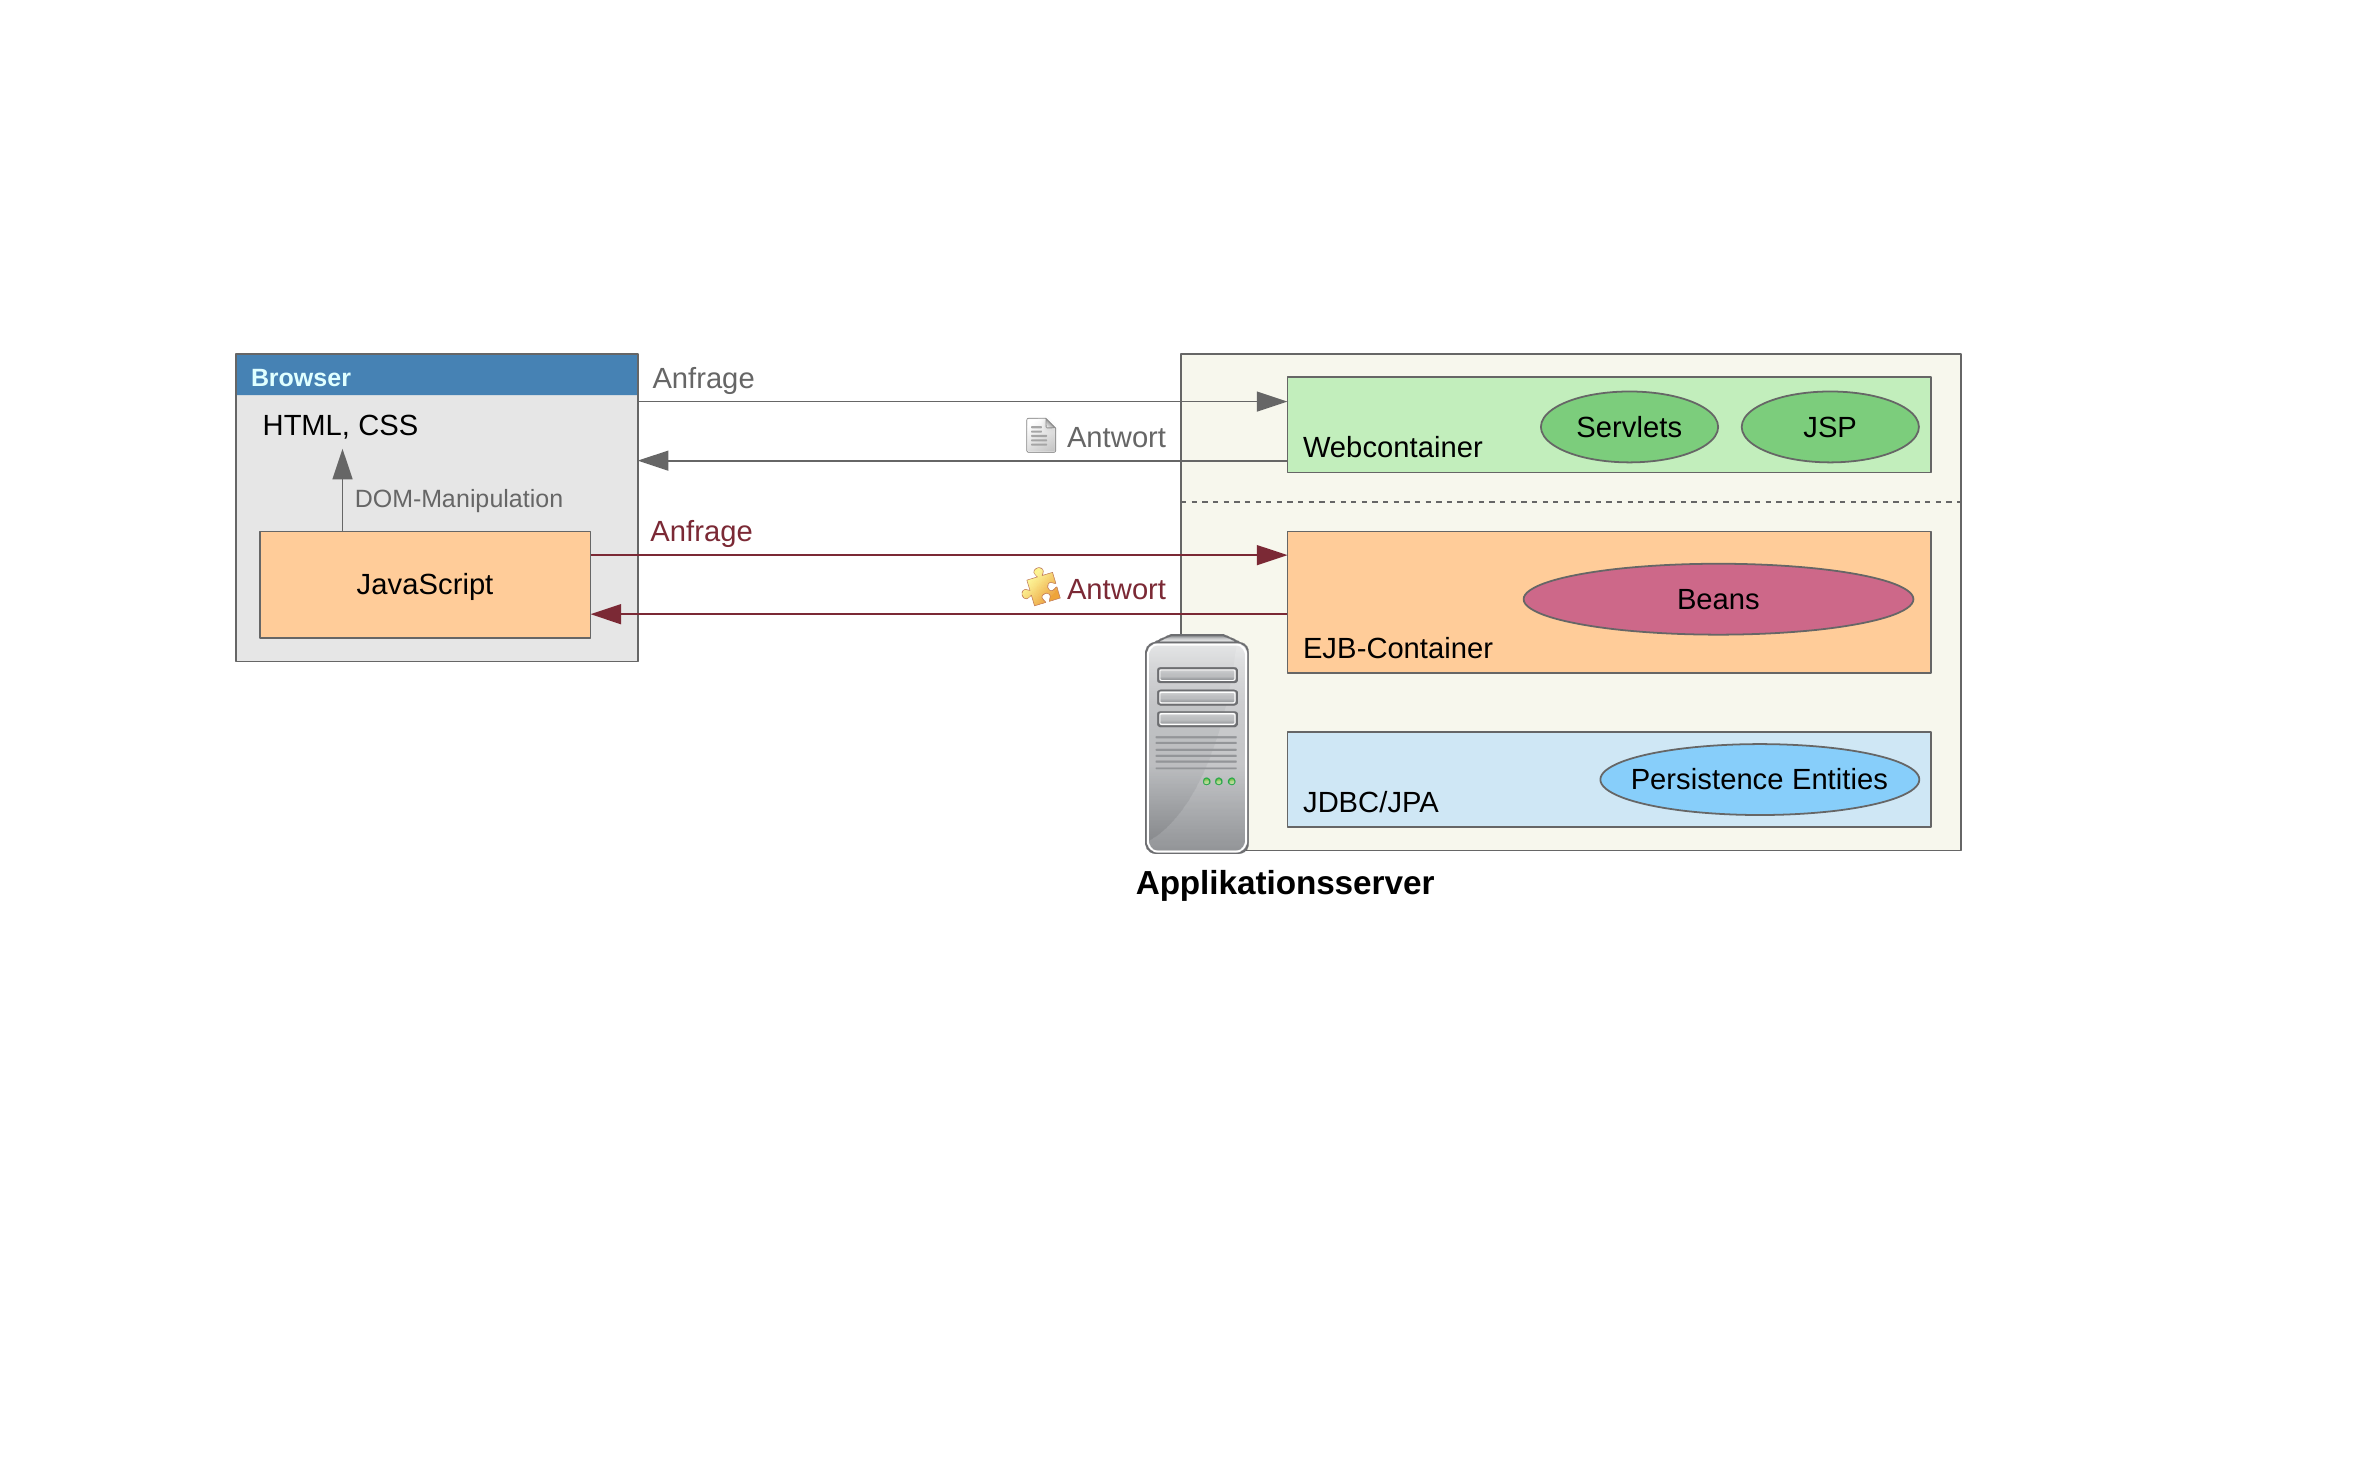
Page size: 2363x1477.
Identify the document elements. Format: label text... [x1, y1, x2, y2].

picture [1145, 634, 1249, 854]
text_box Browser [237, 356, 367, 400]
picture [1019, 413, 1063, 457]
text_box JSP [1741, 391, 1919, 463]
text_box [1181, 402, 1287, 460]
text_box [237, 355, 637, 661]
text_box HTML, CSS [248, 401, 545, 450]
text_box DOM-Manipulation [340, 476, 579, 520]
text_box JavaScript [259, 531, 591, 638]
text_box EJB-Container [1287, 531, 1932, 674]
text_box Applikationsserver [1135, 857, 1436, 910]
text_box [591, 556, 637, 613]
text_box Webcontainer [1287, 377, 1932, 473]
text_box Anfrage [635, 507, 768, 556]
text_box Beans [1523, 563, 1914, 635]
text_box Antwort [1052, 565, 1182, 614]
text_box Servlets [1540, 391, 1719, 463]
text_box JDBC/JPA [1287, 732, 1932, 827]
text_box Persistence Entities [1600, 744, 1920, 816]
text_box [1181, 354, 1961, 851]
text_box Antwort [1052, 413, 1182, 461]
picture [1019, 565, 1063, 609]
text_box [1181, 556, 1287, 613]
text_box Anfrage [637, 354, 770, 402]
